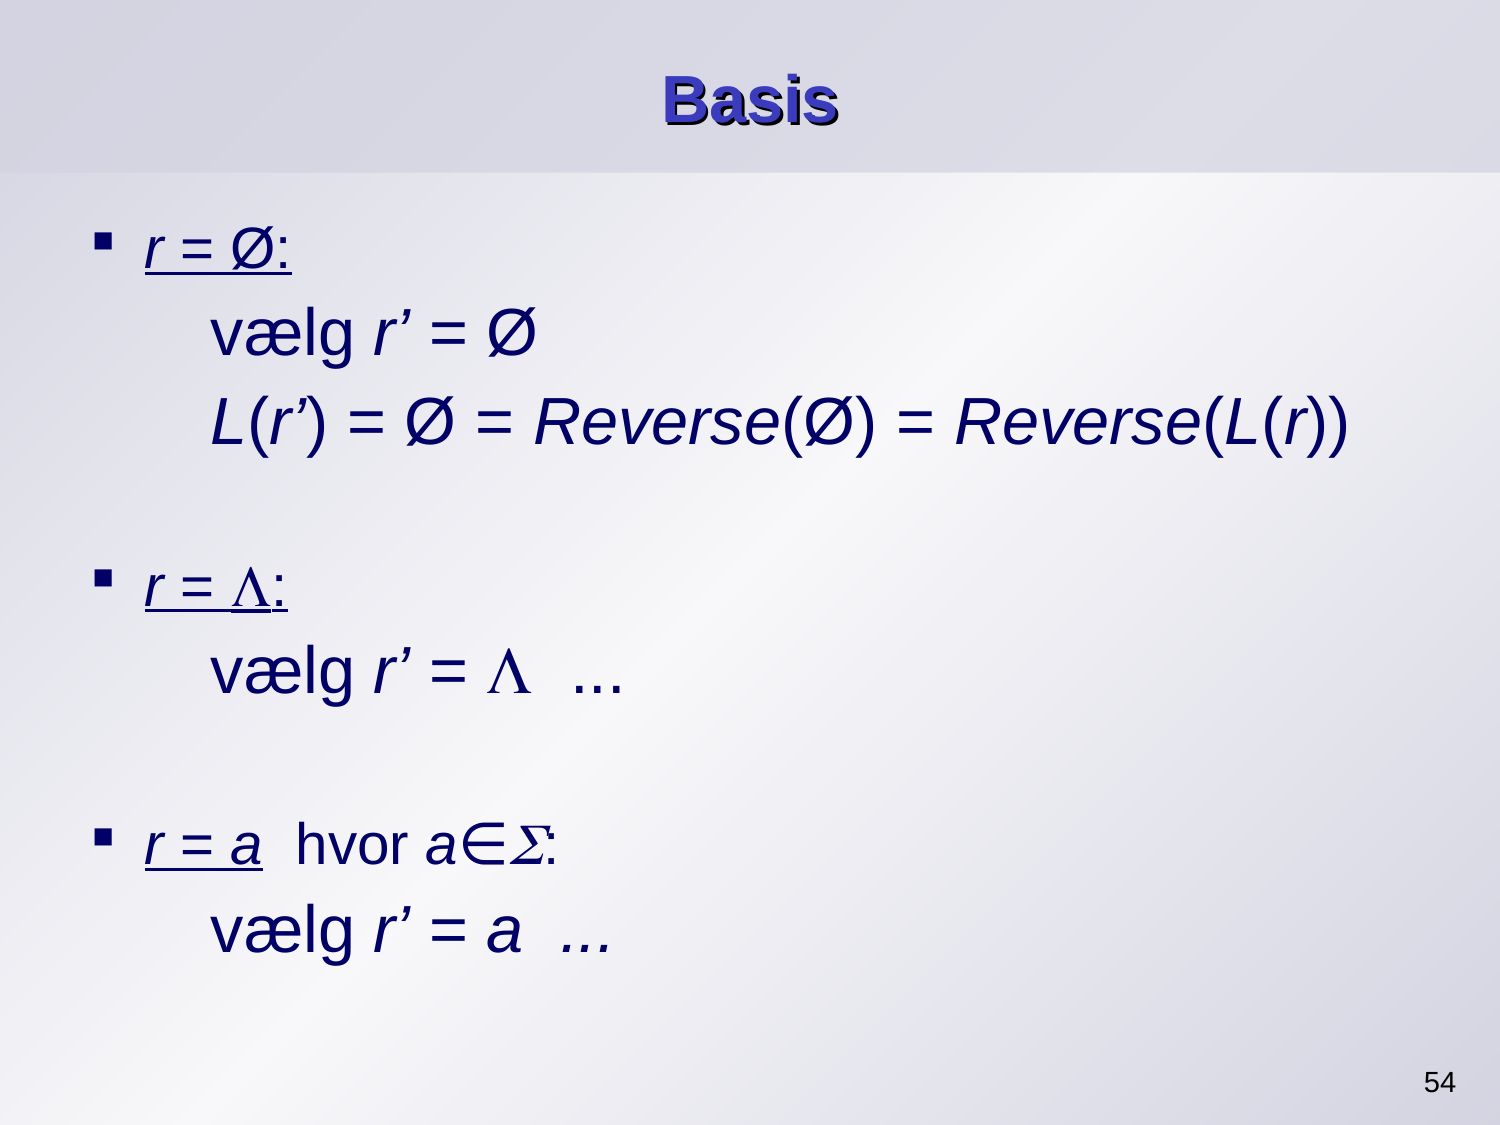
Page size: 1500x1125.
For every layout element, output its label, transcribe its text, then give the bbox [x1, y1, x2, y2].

title Basis [75, 24, 1426, 174]
list r = Ø: vælg r’ = Ø L(r’) = Ø = Reverse(Ø) = Reverse(L(r)) r = Λ: vælg r’ = Λ ... r = a hvor a∈Σ: vælg r’ = a ... [74, 208, 1459, 1048]
